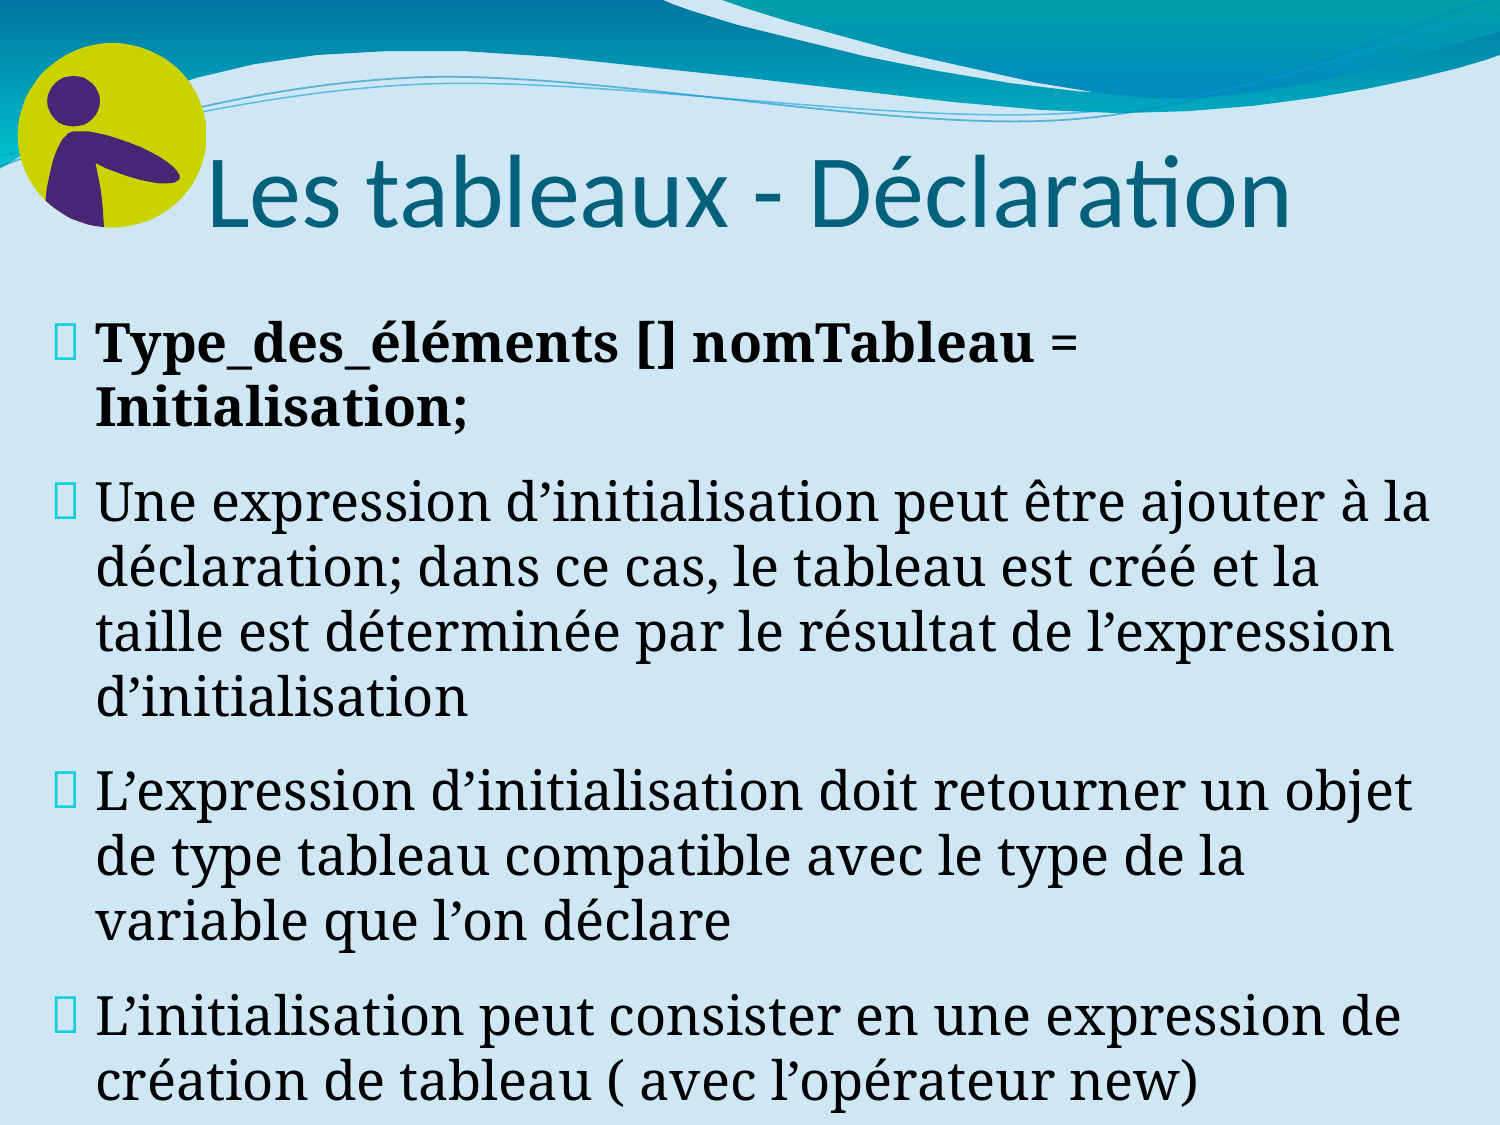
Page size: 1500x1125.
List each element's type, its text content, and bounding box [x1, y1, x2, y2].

title Les tableaux - Déclaration [75, 115, 1425, 210]
list Type_des_éléments [] nomTableau = Initialisation; Une expression d’initialisation peut être ajouter à la déclaration; dans ce cas, le tableau est créé et la taille est déterminée par le résultat de l’expression d’initialisation L’expression d’initialisation doit retourner un objet de type tableau compatible avec le type de la variable que l’on déclare L’initialisation peut consister en une expression de création de tableau ( avec l’opérateur new) Une syntaxe particulière permet de spécifier un littéral tableau comme expression d’initialisation : {expr1,expr2,…} . ( Cette syntaxe, sans new , n’est autorisée que lors de la déclaration) Exemple : int [] tabEntier ={0,1,2,3,4,5,6,7,8,9}; String[] tabNom ={‘’Bart’’ , ’’Lisa’’, ‘’Omer’’} ; char[] voyelle ={‘a’, ‘e’, ‘i’, ‘o’, ‘u’, ‘y’} ; [35, 210, 1465, 1038]
